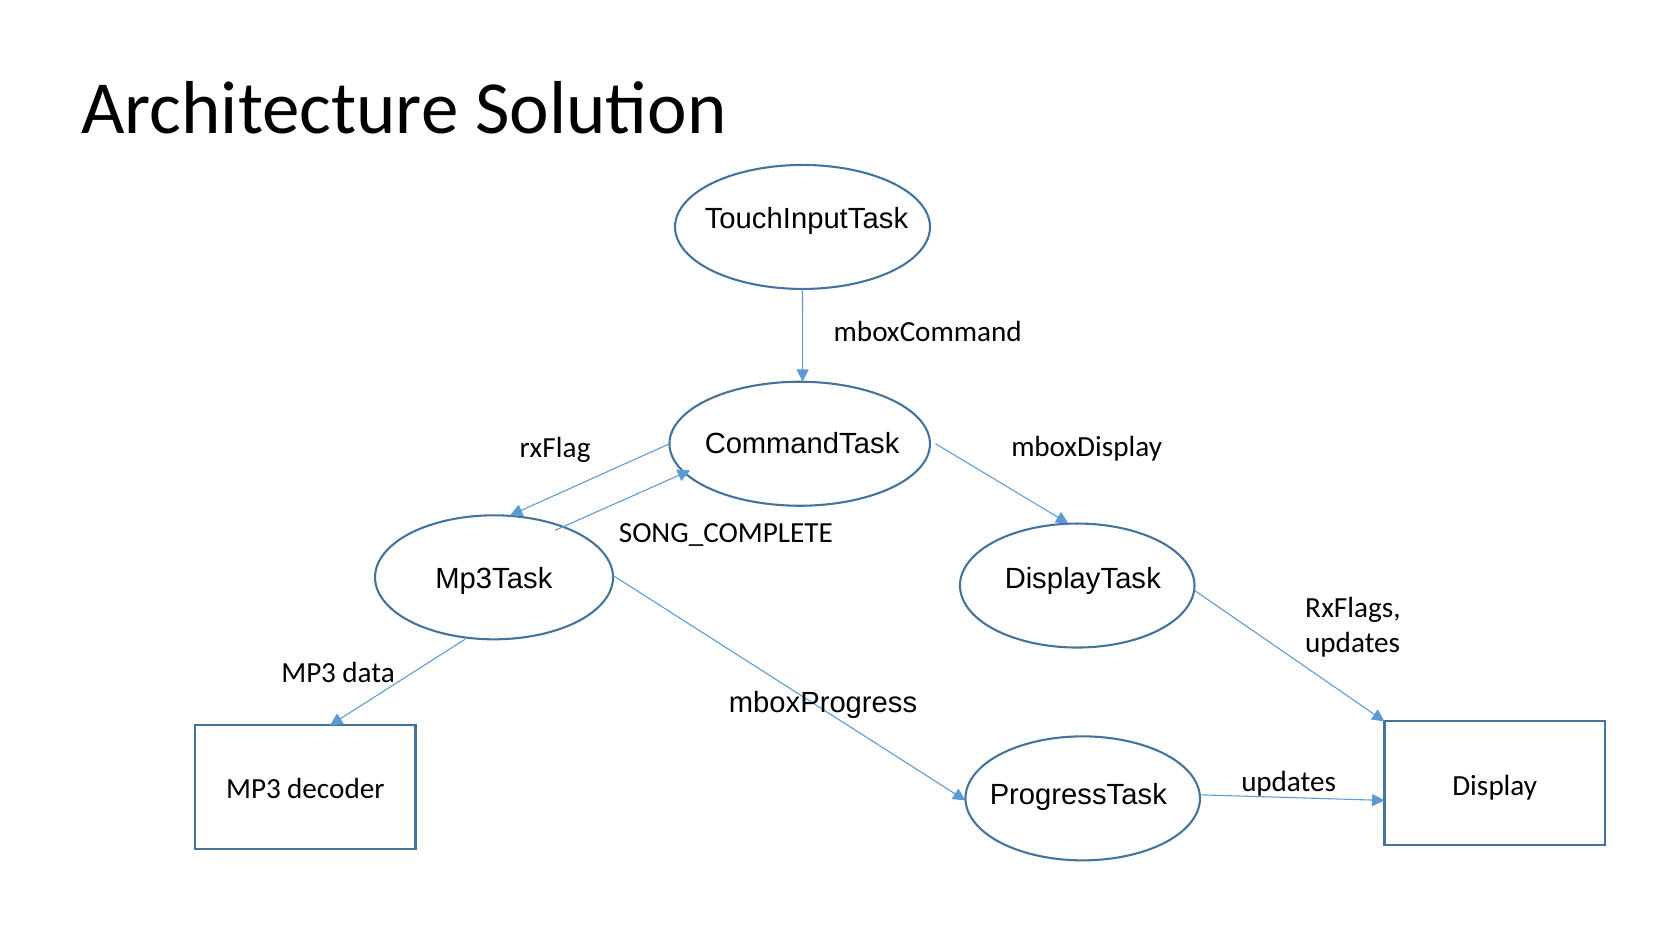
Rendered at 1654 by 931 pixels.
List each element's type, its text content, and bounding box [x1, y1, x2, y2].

text_box rxFlag [504, 420, 606, 471]
text_box DisplayTask [990, 555, 1216, 636]
text_box RxFlags, updates [1290, 580, 1423, 666]
text_box CommandTask [690, 420, 931, 501]
text_box SONG_COMPLETE [603, 505, 848, 556]
text_box MP3 decoder [195, 725, 416, 850]
text_box Display [1384, 721, 1606, 846]
text_box TouchInputTask [690, 195, 931, 276]
text_box mboxCommand [818, 305, 1037, 356]
text_box MP3 data [266, 645, 410, 696]
text_box mboxProgress [714, 675, 933, 726]
text_box ProgressTask [975, 770, 1201, 851]
text_box updates [1226, 755, 1352, 806]
text_box mboxDisplay [996, 420, 1178, 471]
text_box Mp3Task [375, 515, 614, 640]
title Architecture Solution [81, 37, 1570, 193]
